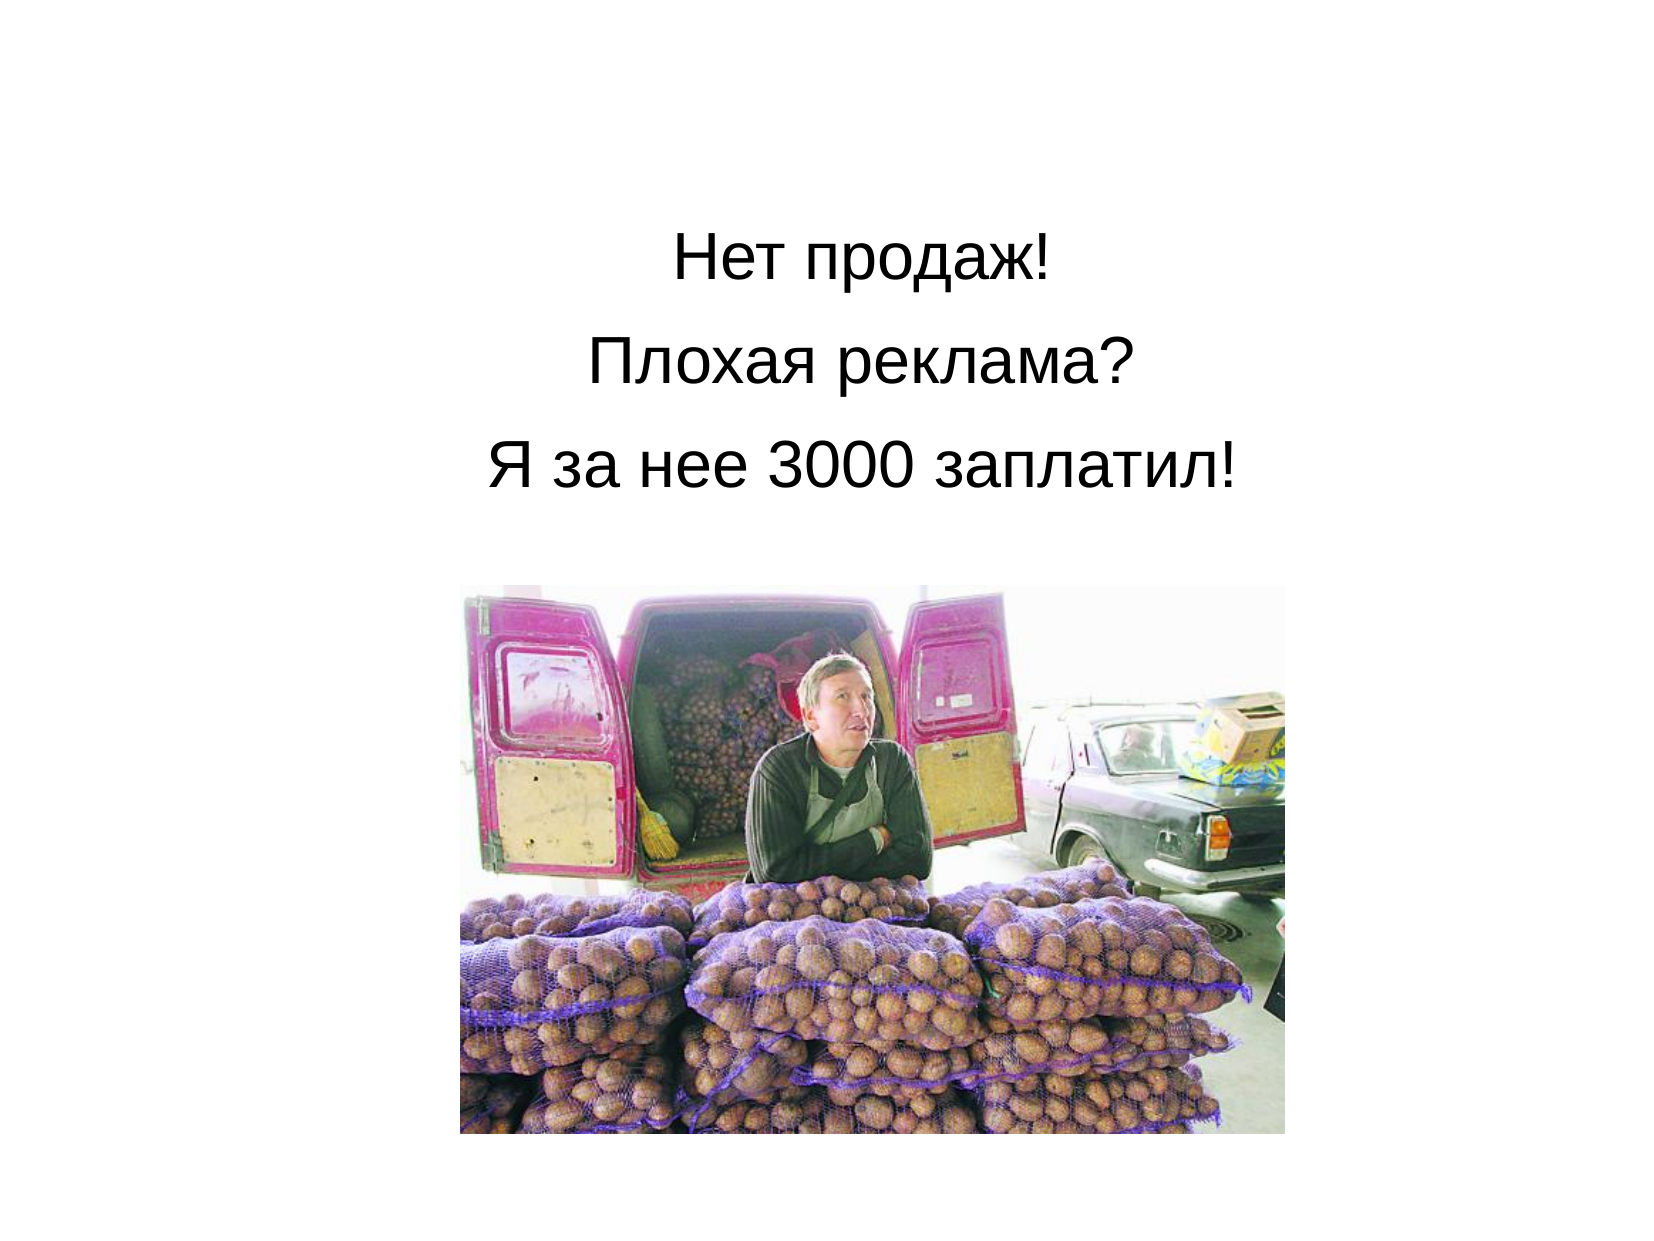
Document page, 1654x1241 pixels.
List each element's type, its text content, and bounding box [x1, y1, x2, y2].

picture [460, 585, 1285, 1134]
list Нет продаж! Плохая реклама? Я за нее 3000 заплатил! [82, 114, 1571, 934]
